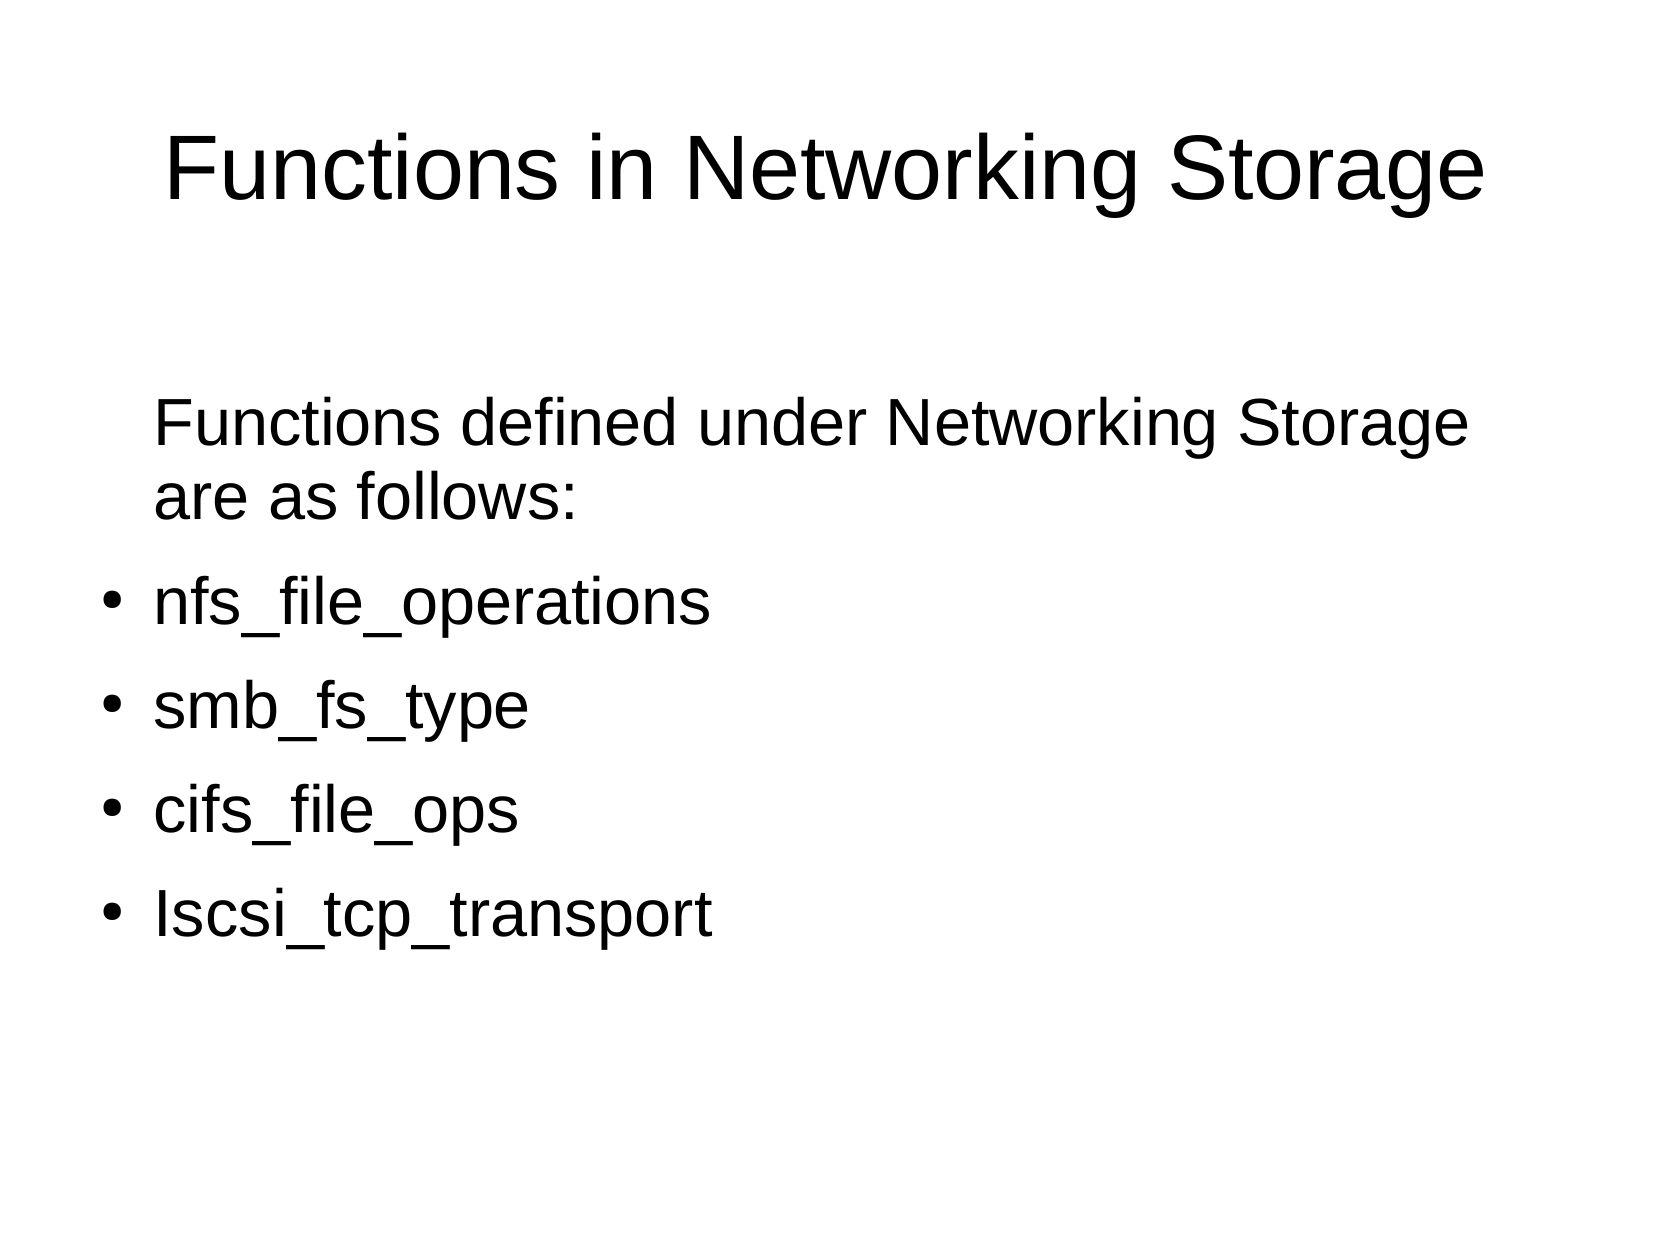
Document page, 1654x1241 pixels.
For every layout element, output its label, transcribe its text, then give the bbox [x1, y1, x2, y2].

title Functions in Networking Storage [82, 64, 1571, 272]
list Functions defined under Networking Storage are as follows: nfs_file_operations smb_fs_type cifs_file_ops Iscsi_tcp_transport [82, 384, 1571, 969]
